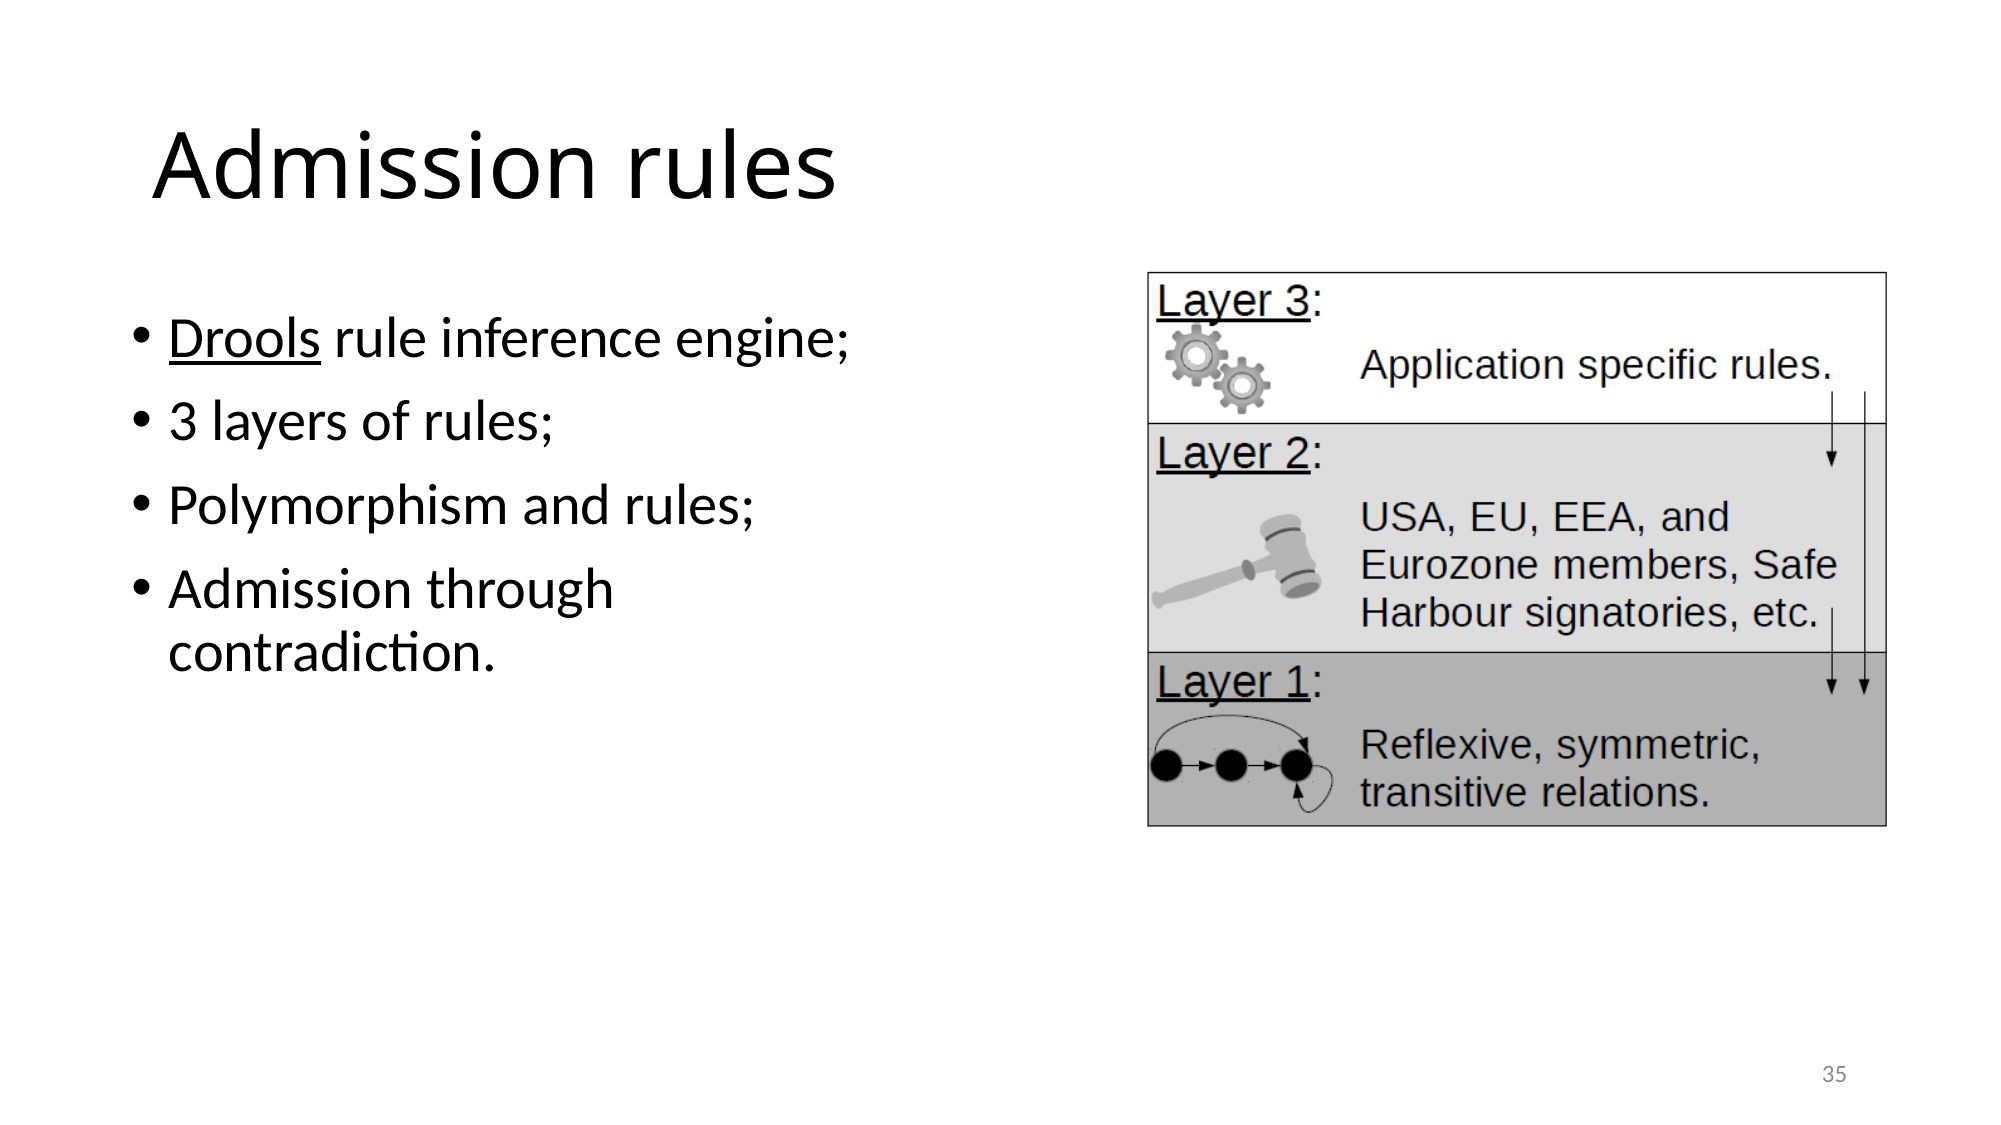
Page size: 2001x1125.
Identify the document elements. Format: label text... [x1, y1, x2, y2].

picture [1140, 262, 1897, 838]
text_box Drools rule inference engine; 3 layers of rules; Polymorphism and rules; Admission through contradiction. [116, 299, 942, 1014]
slide_number <number> [1412, 1042, 1863, 1103]
title Admission rules [137, 59, 1863, 278]
